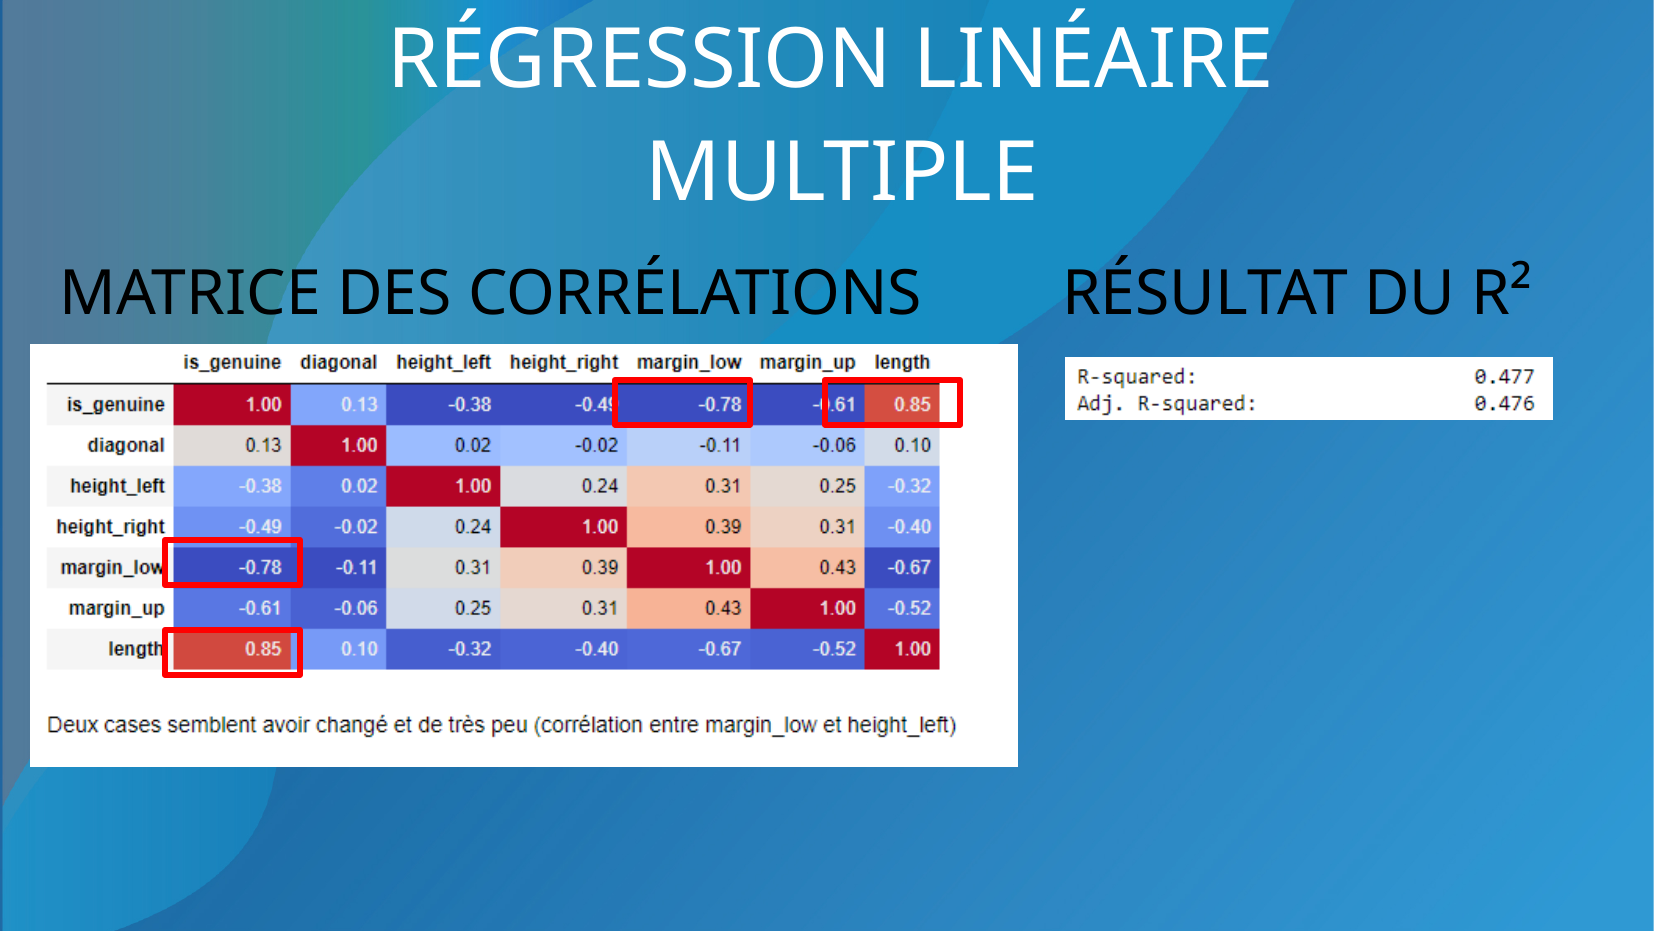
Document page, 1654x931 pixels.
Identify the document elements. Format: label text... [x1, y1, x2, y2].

title RÉGRESSION LINÉAIRE MULTIPLE [379, 28, 1306, 196]
text_box MATRICE DES CORRÉLATIONS [45, 240, 975, 344]
picture [0, 0, 1654, 931]
text_box RÉSULTAT DU R² [975, 240, 1621, 380]
